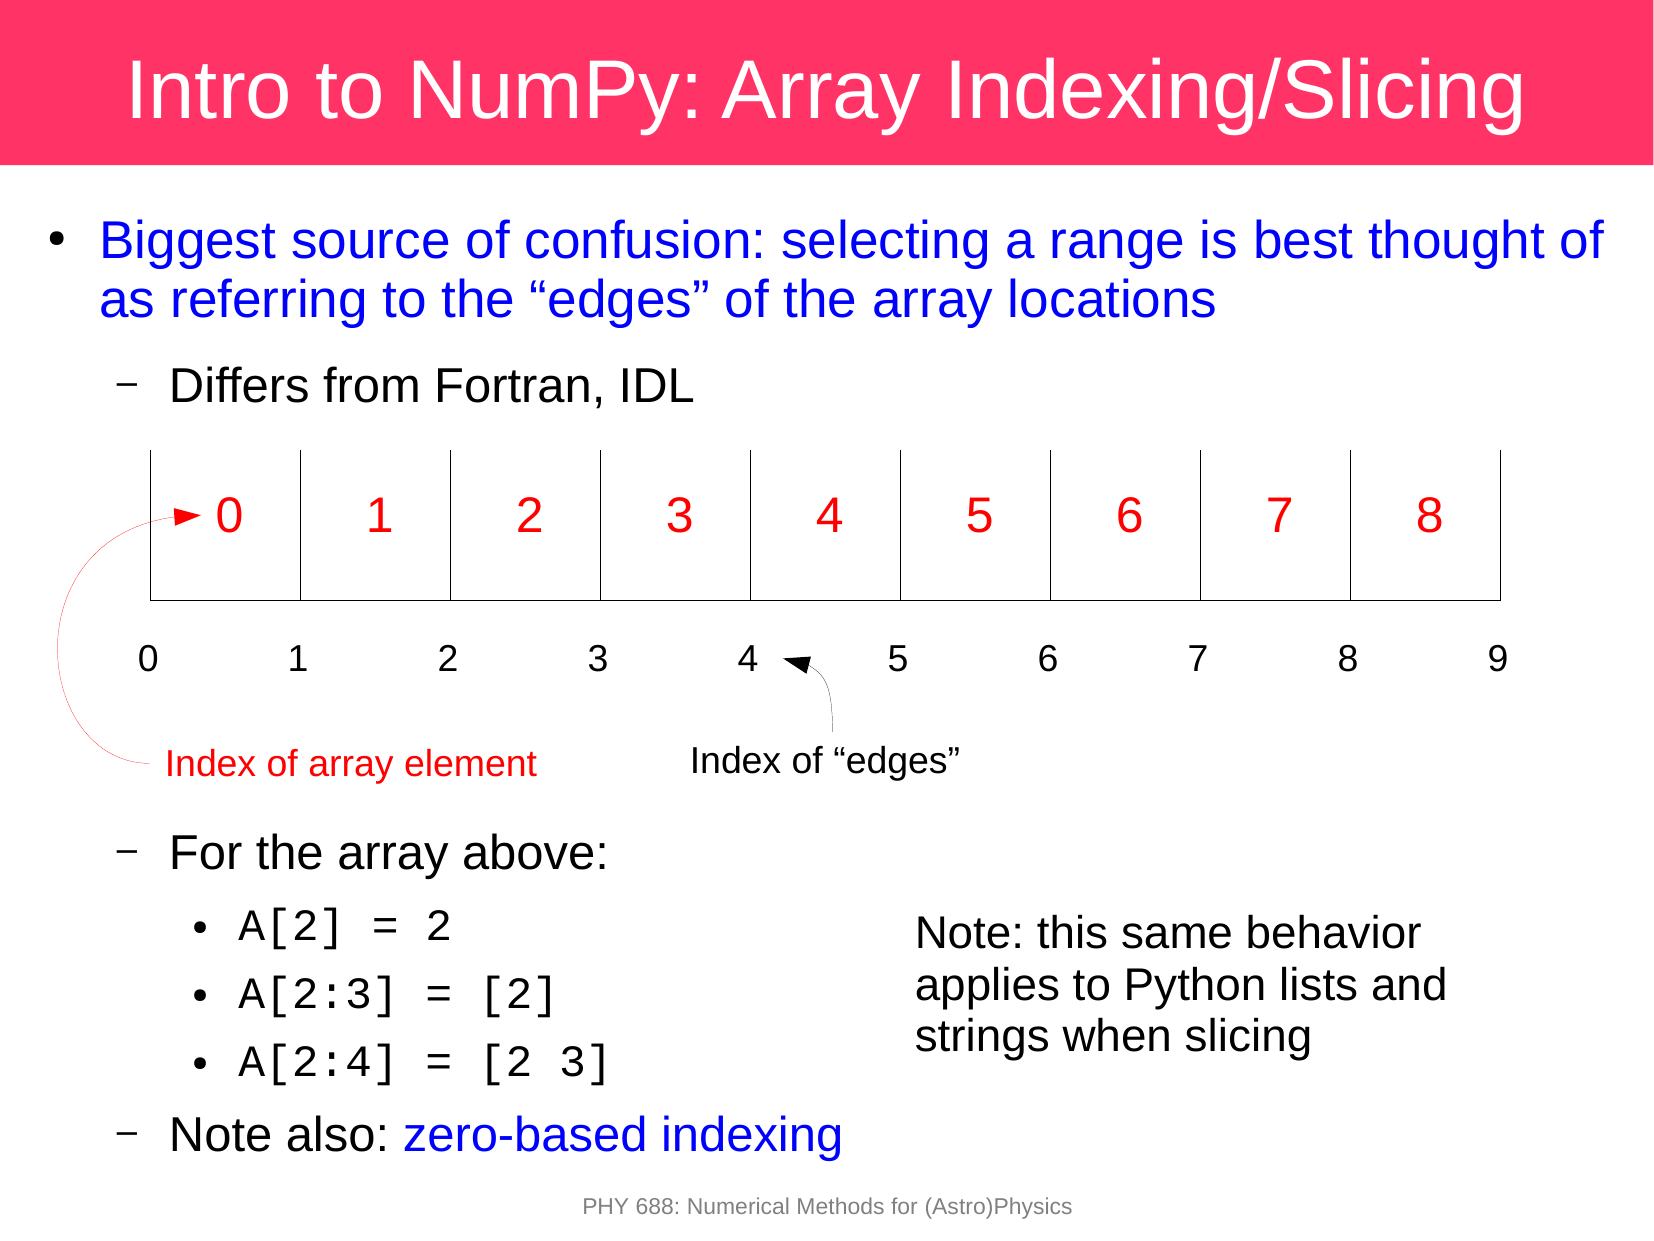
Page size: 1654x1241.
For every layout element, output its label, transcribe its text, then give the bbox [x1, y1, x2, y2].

text_box 4 [723, 630, 784, 687]
text_box 0 [200, 480, 276, 551]
title Intro to NumPy: Array Indexing/Slicing [82, 31, 1571, 148]
text_box 7 [1251, 480, 1327, 551]
text_box 2 [423, 630, 484, 687]
text_box Note: this same behavior applies to Python lists and strings when slicing [900, 900, 1501, 1069]
text_box 3 [573, 630, 634, 687]
text_box 0 [123, 630, 184, 687]
text_box 1 [273, 630, 334, 687]
text_box 6 [1023, 630, 1084, 687]
text_box 2 [501, 480, 577, 551]
text_box 6 [1101, 480, 1177, 551]
text_box 3 [651, 480, 727, 551]
text_box 5 [951, 480, 1027, 551]
text_box 7 [1173, 630, 1234, 687]
text_box 1 [351, 480, 427, 551]
list Biggest source of confusion: selecting a range is best thought of as referring to the “edges” of the array locations Differs from Fortran, IDL For the array above: A[2] = 2 A[2:3] = [2] A[2:4] = [2 3] Note also: zero-based indexing [30, 210, 1621, 1171]
text_box 8 [1323, 630, 1384, 687]
text_box 4 [801, 480, 877, 551]
text_box Index of array element [150, 735, 556, 792]
text_box 8 [1401, 480, 1477, 551]
text_box 5 [873, 630, 934, 687]
text_box 9 [1473, 630, 1534, 687]
text_box Index of “edges” [675, 731, 991, 789]
